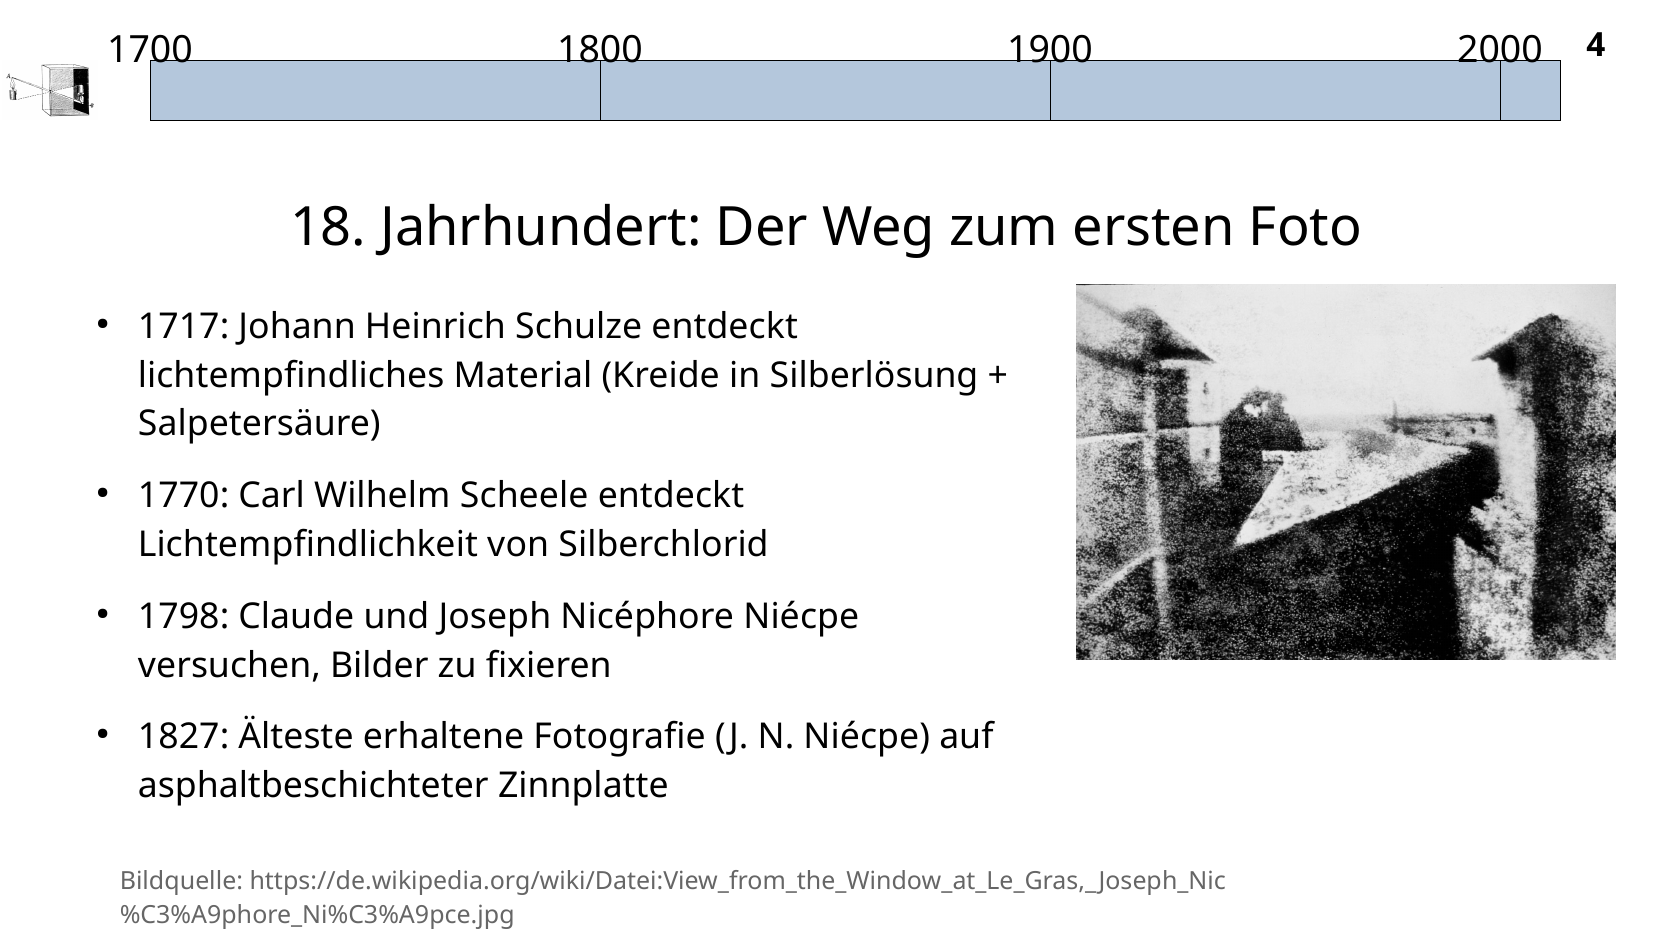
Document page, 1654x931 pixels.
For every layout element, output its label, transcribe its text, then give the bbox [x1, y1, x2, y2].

text_box [150, 60, 600, 121]
text_box [1501, 68, 1561, 121]
text_box 1900 [975, 15, 1126, 68]
text_box 2000 [1425, 15, 1576, 68]
text_box 1700 [75, 15, 226, 68]
list 1717: Johann Heinrich Schulze entdeckt lichtempfindliches Material (Kreide in Silberlösung + Salpetersäure) 1770: Carl Wilhelm Scheele entdeckt Lichtempfindlichkeit von Silberchlorid 1798: Claude und Joseph Nicéphore Niécpe versuchen, Bilder zu fixieren 1827: Älteste erhaltene Fotografie (J. N. Niécpe) auf asphaltbeschichteter Zinnplatte [82, 300, 1036, 811]
picture [2, 60, 98, 121]
text_box Bildquelle: https://de.wikipedia.org/wiki/Datei:View_from_the_Window_at_Le_Gras,_Joseph_Nic%C3%A9phore_Ni%C3%A9pce.jpg [105, 855, 1246, 921]
picture [1076, 284, 1616, 661]
text_box [601, 60, 1050, 121]
title 18. Jahrhundert: Der Weg zum ersten Foto [82, 165, 1571, 284]
text_box 1800 [525, 15, 676, 68]
text_box [1051, 60, 1500, 121]
